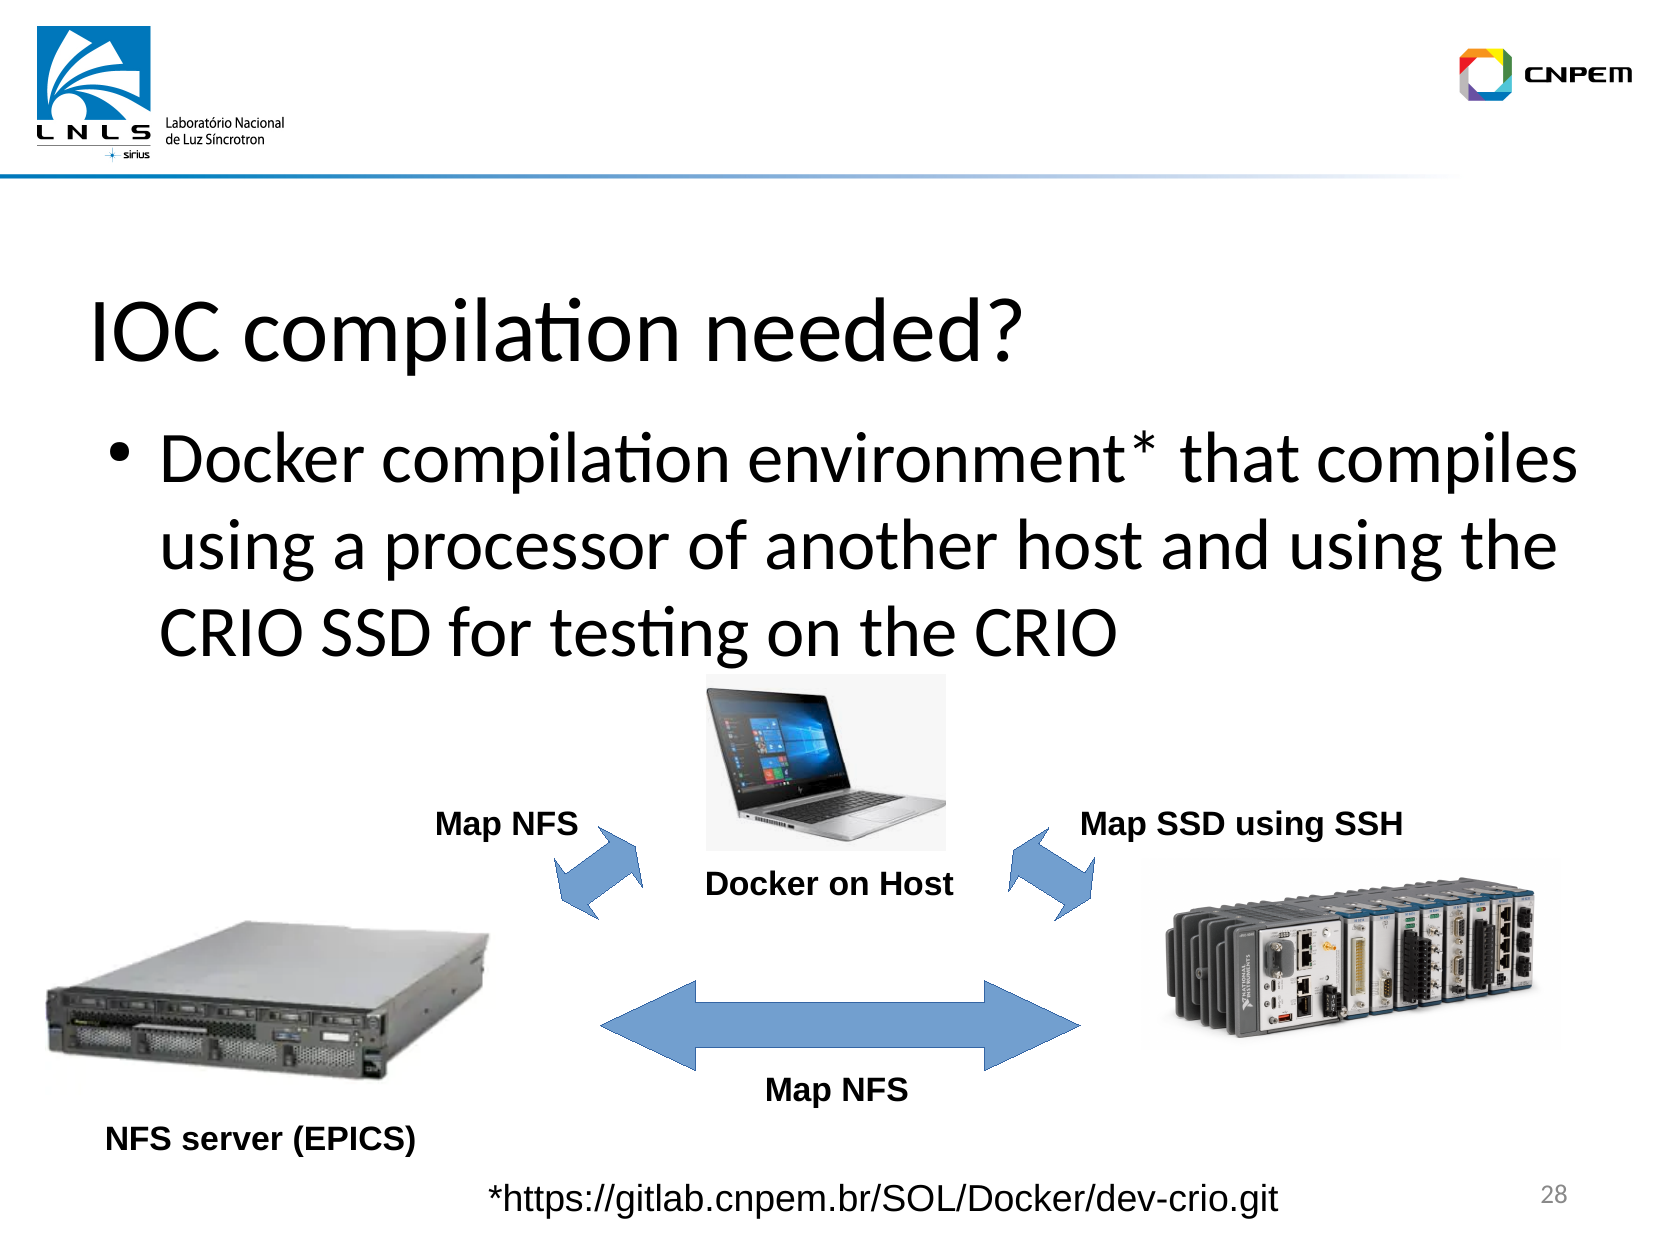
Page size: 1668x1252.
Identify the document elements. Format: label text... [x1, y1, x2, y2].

text_box NFS server (EPICS) [90, 1110, 432, 1190]
text_box Map SSD using SSH [1065, 795, 1420, 875]
text_box Map NFS [420, 795, 595, 875]
text_box *https://gitlab.cnpem.br/SOL/Docker/dev-crio.git [473, 1170, 1336, 1251]
picture [0, 0, 1668, 1251]
text_box [557, 826, 643, 920]
text_box Docker on Host [690, 855, 970, 935]
list IOC compilation needed? Docker compilation environment* that compiles using a processor of another host and using the CRIO SSD for testing on the CRIO [88, 270, 1591, 996]
text_box [600, 980, 1081, 1071]
text_box [1008, 827, 1093, 921]
text_box Map NFS [750, 1060, 925, 1141]
